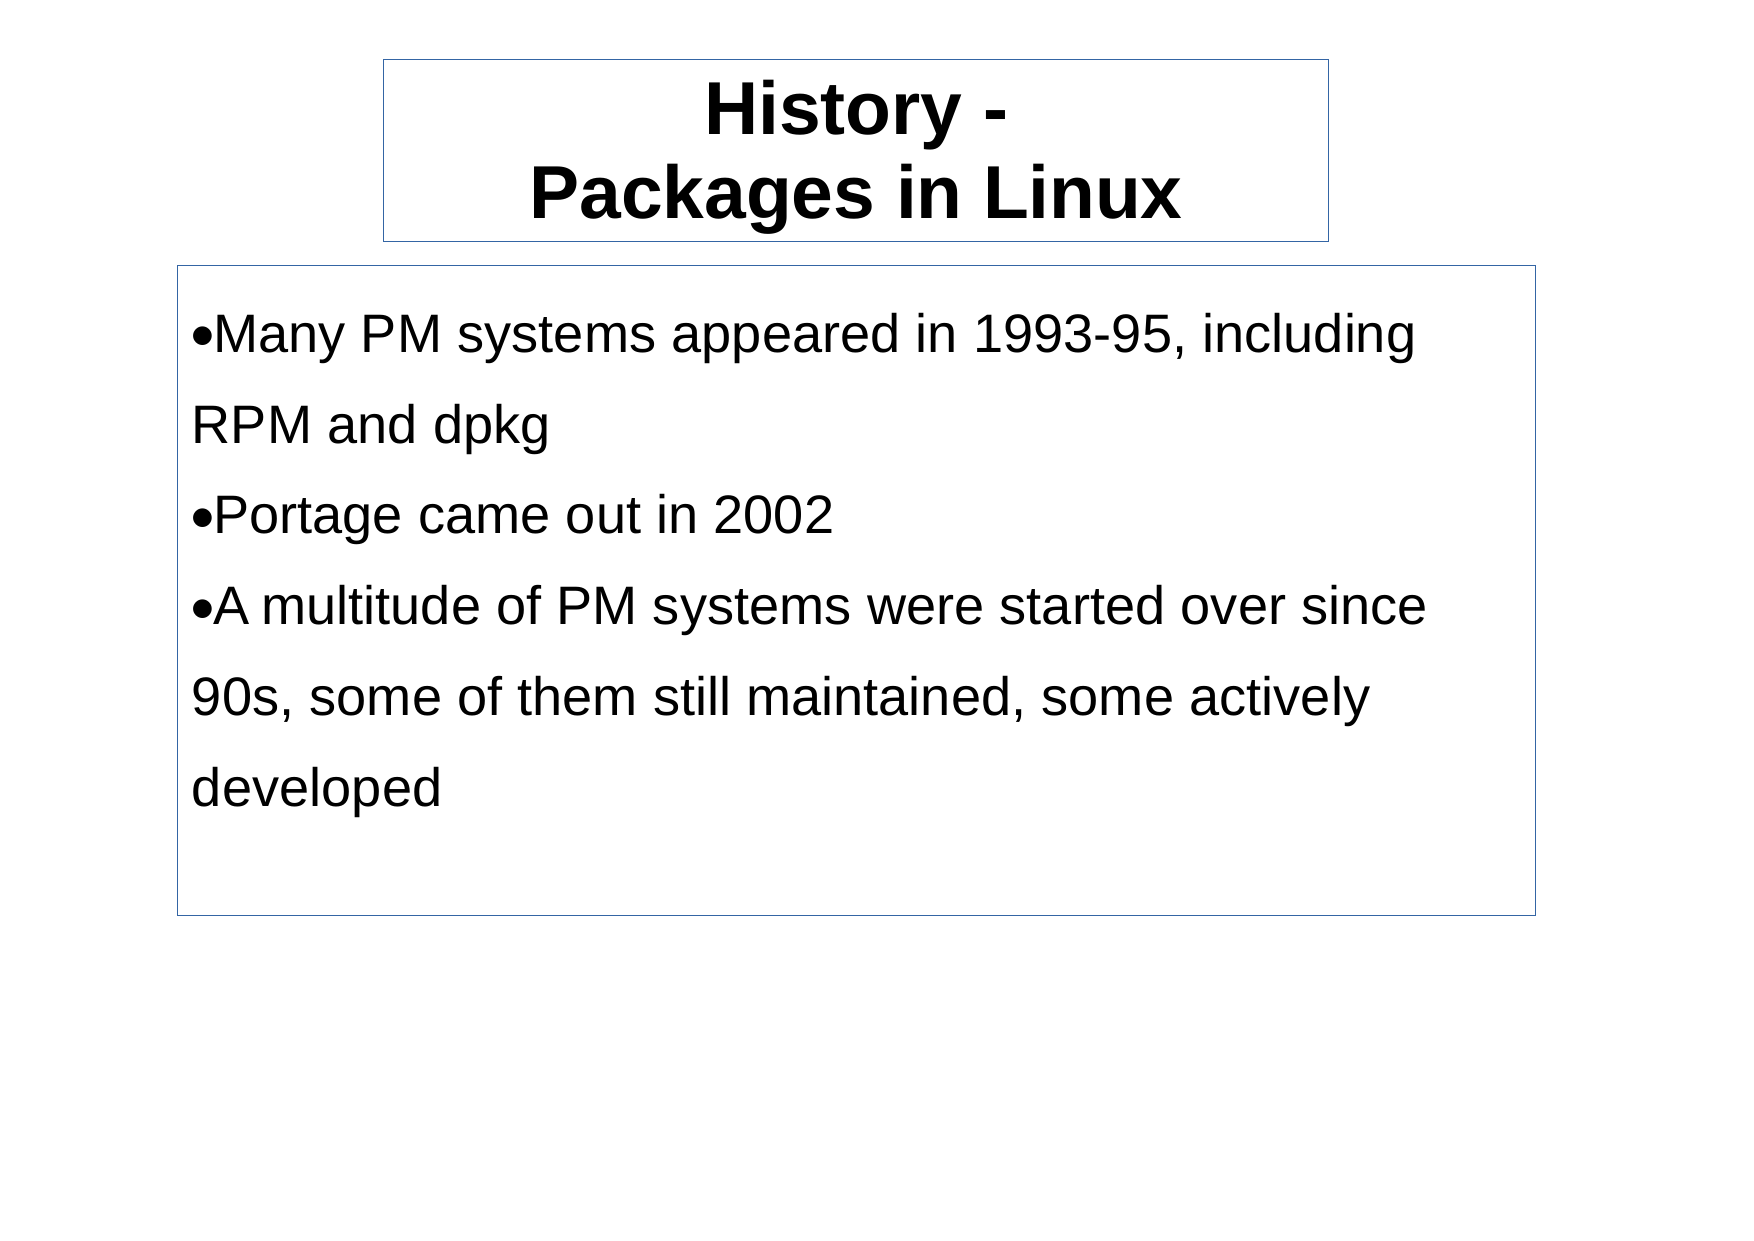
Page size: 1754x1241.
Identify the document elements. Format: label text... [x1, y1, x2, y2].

text_box Many PM systems appeared in 1993-95, including RPM and dpkg Portage came out in 2002 A multitude of PM systems were started over since 90s, some of them still maintained, some actively developed [177, 265, 1536, 916]
text_box History - Packages in Linux [383, 59, 1329, 232]
